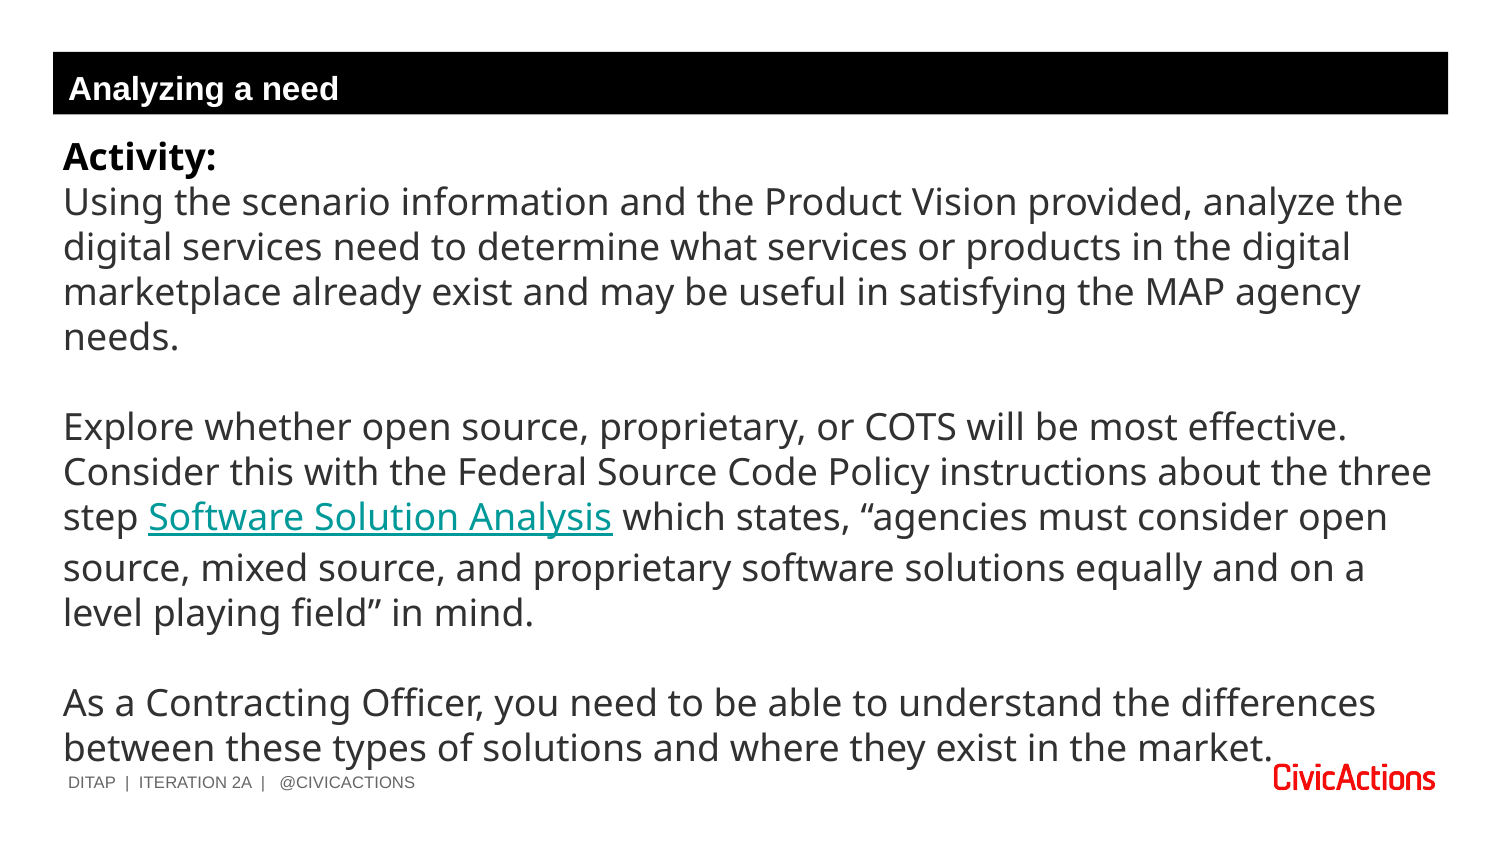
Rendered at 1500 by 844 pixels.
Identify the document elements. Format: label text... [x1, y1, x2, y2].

picture [1271, 758, 1438, 795]
title Analyzing a need [53, 51, 1449, 115]
list Activity: Using the scenario information and the Product Vision provided, analyze the digital services need to determine what services or products in the digital marketplace already exist and may be useful in satisfying the MAP agency needs. Explore whether open source, proprietary, or COTS will be most effective. Consider this with the Federal Source Code Policy instructions about the three step Software Solution Analysis which states, “agencies must consider open source, mixed source, and proprietary software solutions equally and on a level playing field” in mind. As a Contracting Officer, you need to be able to understand the differences between these types of solutions and where they exist in the market. [53, 123, 1449, 717]
